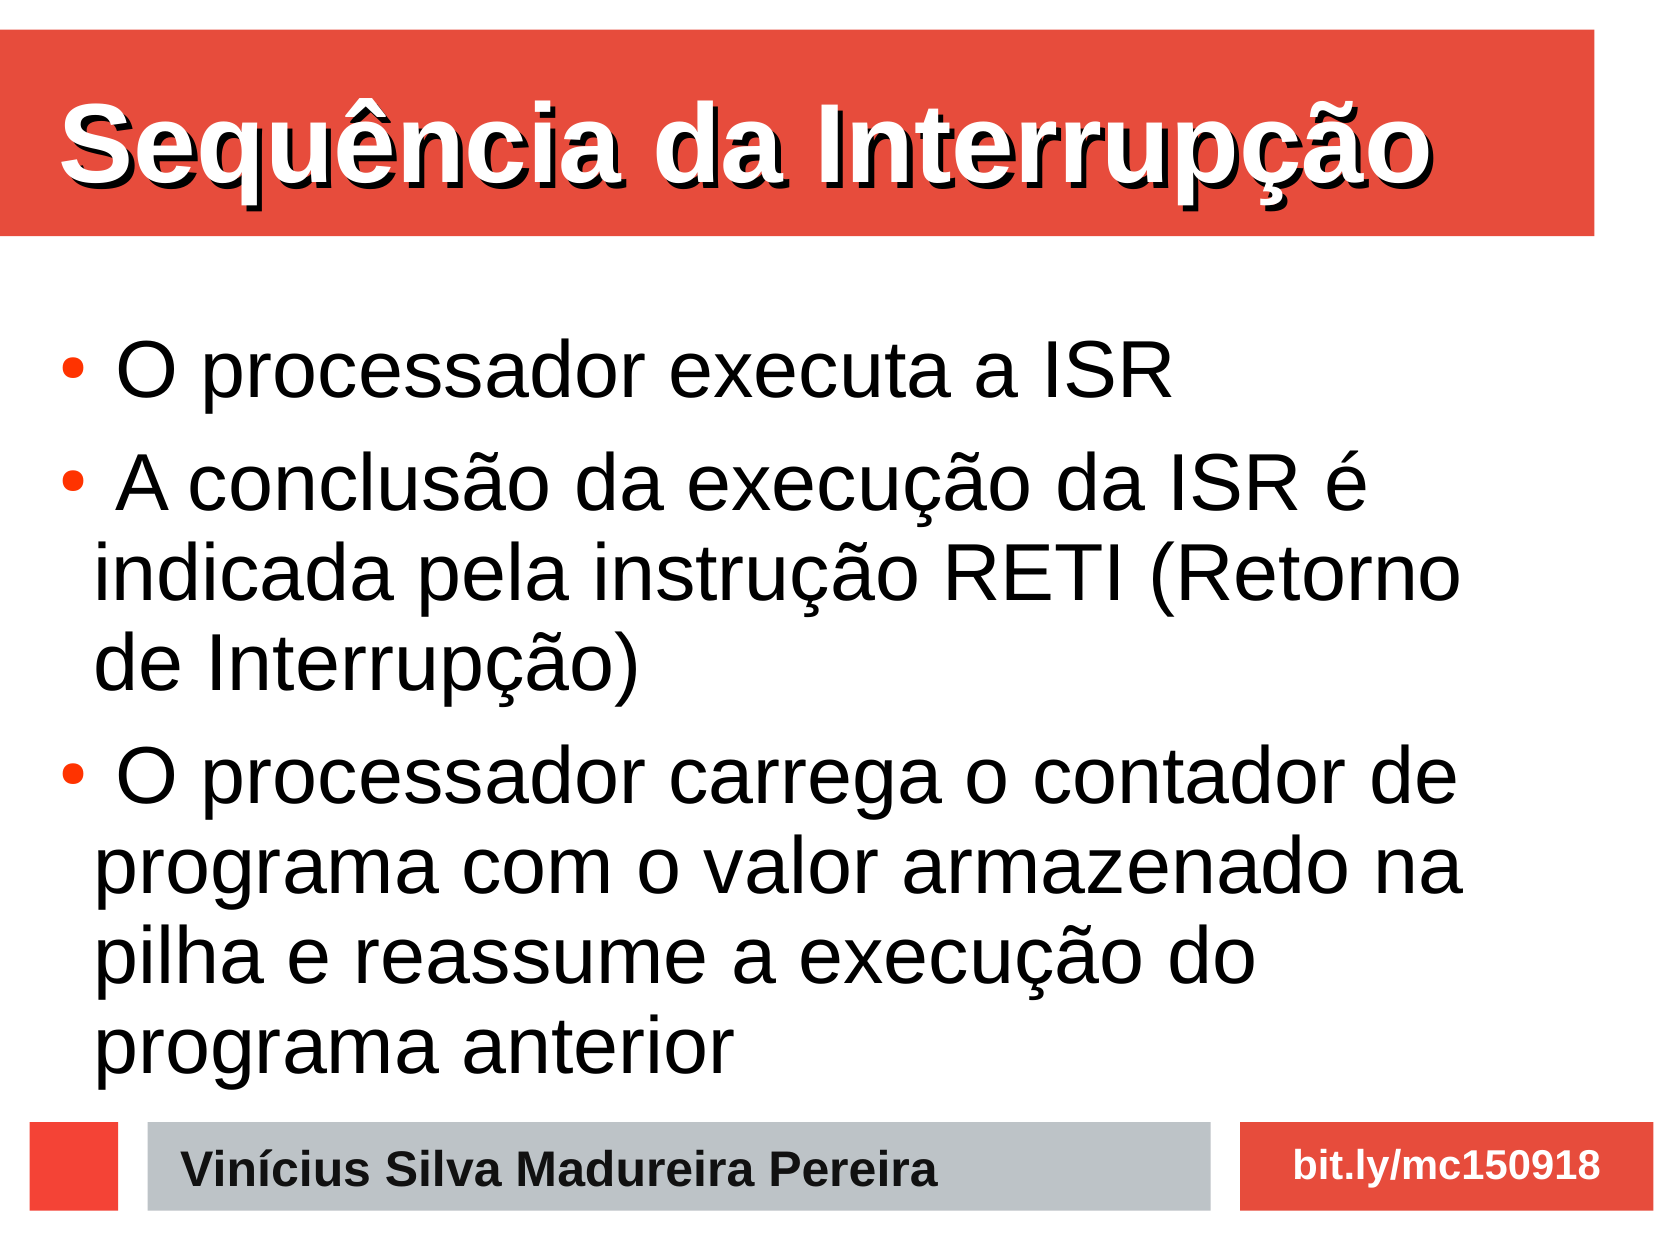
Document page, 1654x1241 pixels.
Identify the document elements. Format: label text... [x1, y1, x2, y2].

list O processador executa a ISR A conclusão da execução da ISR é indicada pela instrução RETI (Retorno de Interrupção) O processador carrega o contador de programa com o valor armazenado na pilha e reassume a execução do programa anterior [59, 324, 1565, 1093]
title Sequência da Interrupção [59, 59, 1595, 207]
text_box bit.ly/mc150918 [1228, 1133, 1654, 1205]
text_box Vinícius Silva Madureira Pereira [165, 1133, 1170, 1205]
